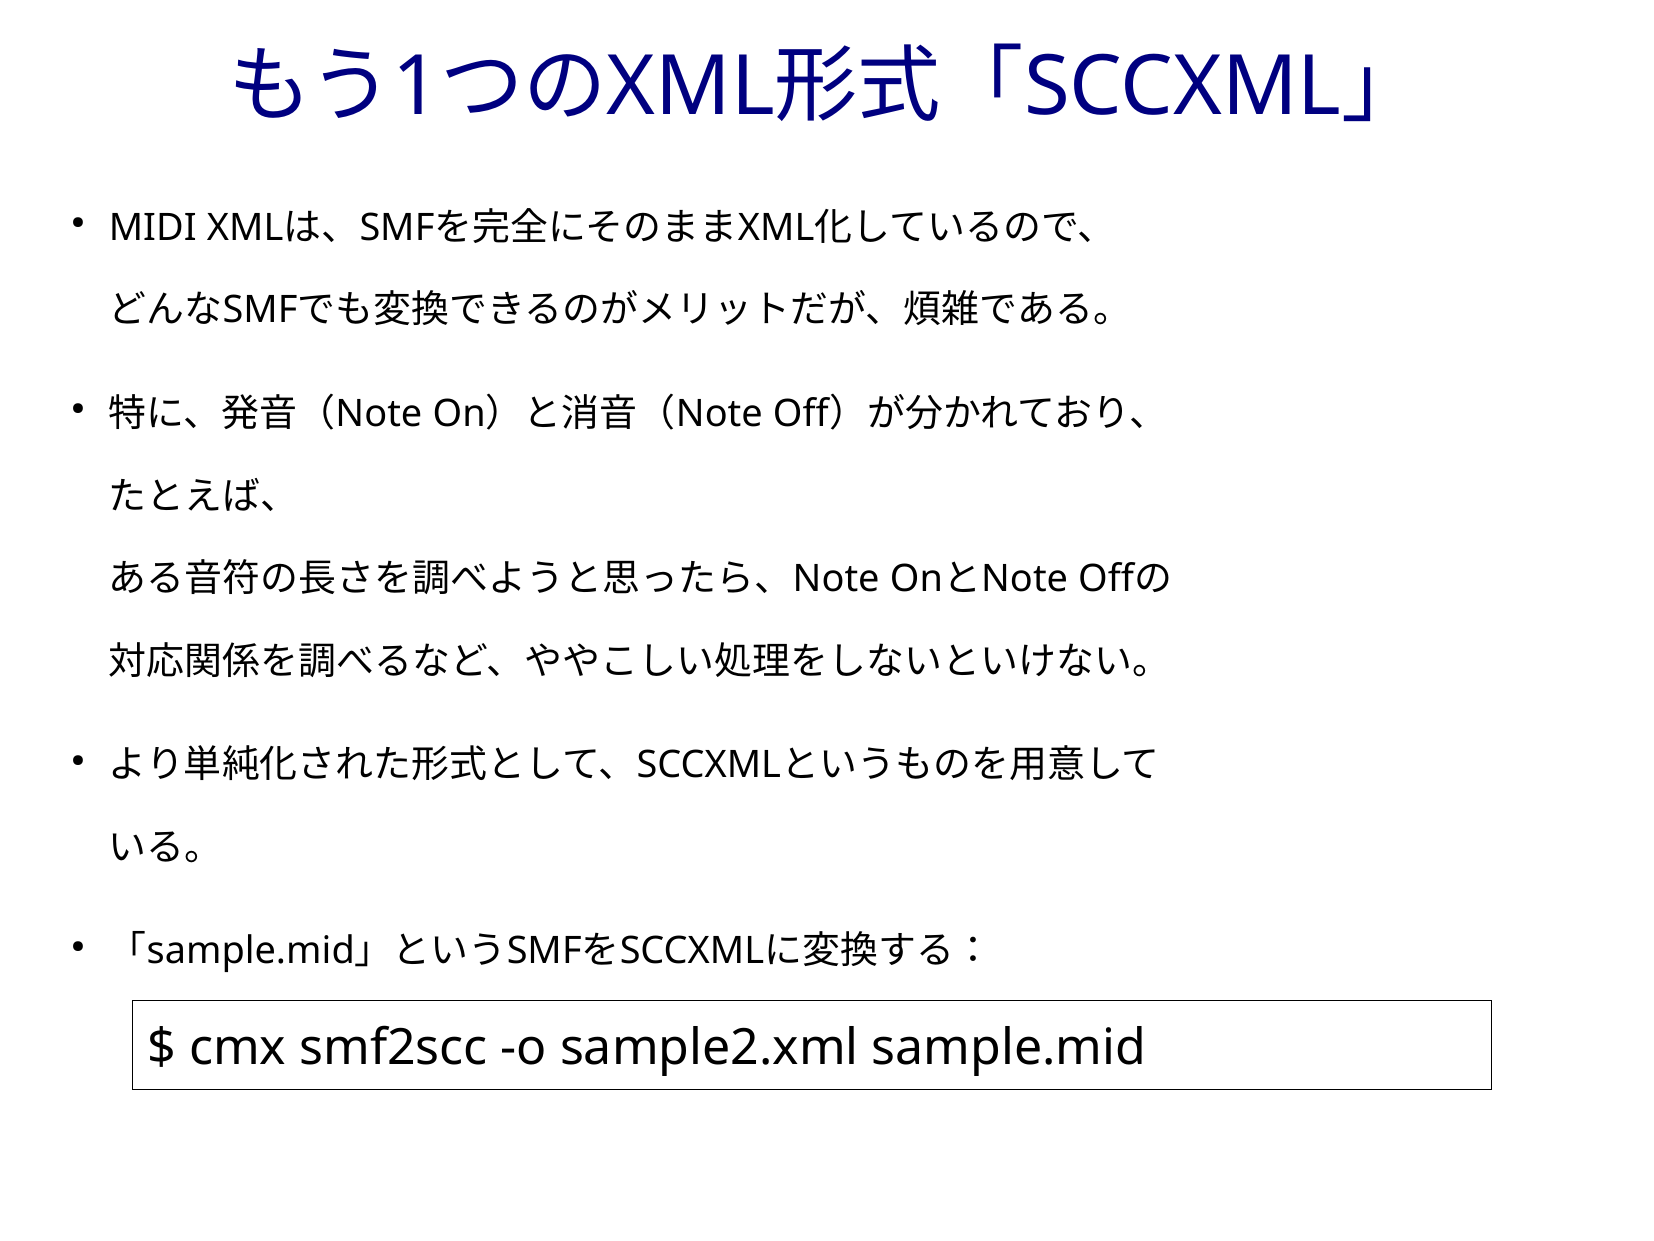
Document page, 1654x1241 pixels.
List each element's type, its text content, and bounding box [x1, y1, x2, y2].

list MIDI XMLは、SMFを完全にそのままXML化しているので、 どんなSMFでも変換できるのがメリットだが、煩雑である。 特に、発音（Note On）と消音（Note Off）が分かれており、 たとえば、 ある音符の長さを調べようと思ったら、Note OnとNote Offの 対応関係を調べるなど、ややこしい処理をしないといけない。 より単純化された形式として、SCCXMLというものを用意して いる。 「sample.mid」というSMFをSCCXMLに変換する： [59, 168, 1580, 990]
text_box $ cmx smf2scc -o sample2.xml sample.mid [132, 1000, 1492, 1090]
title もう1つのXML形式「SCCXML」 [82, 33, 1571, 125]
